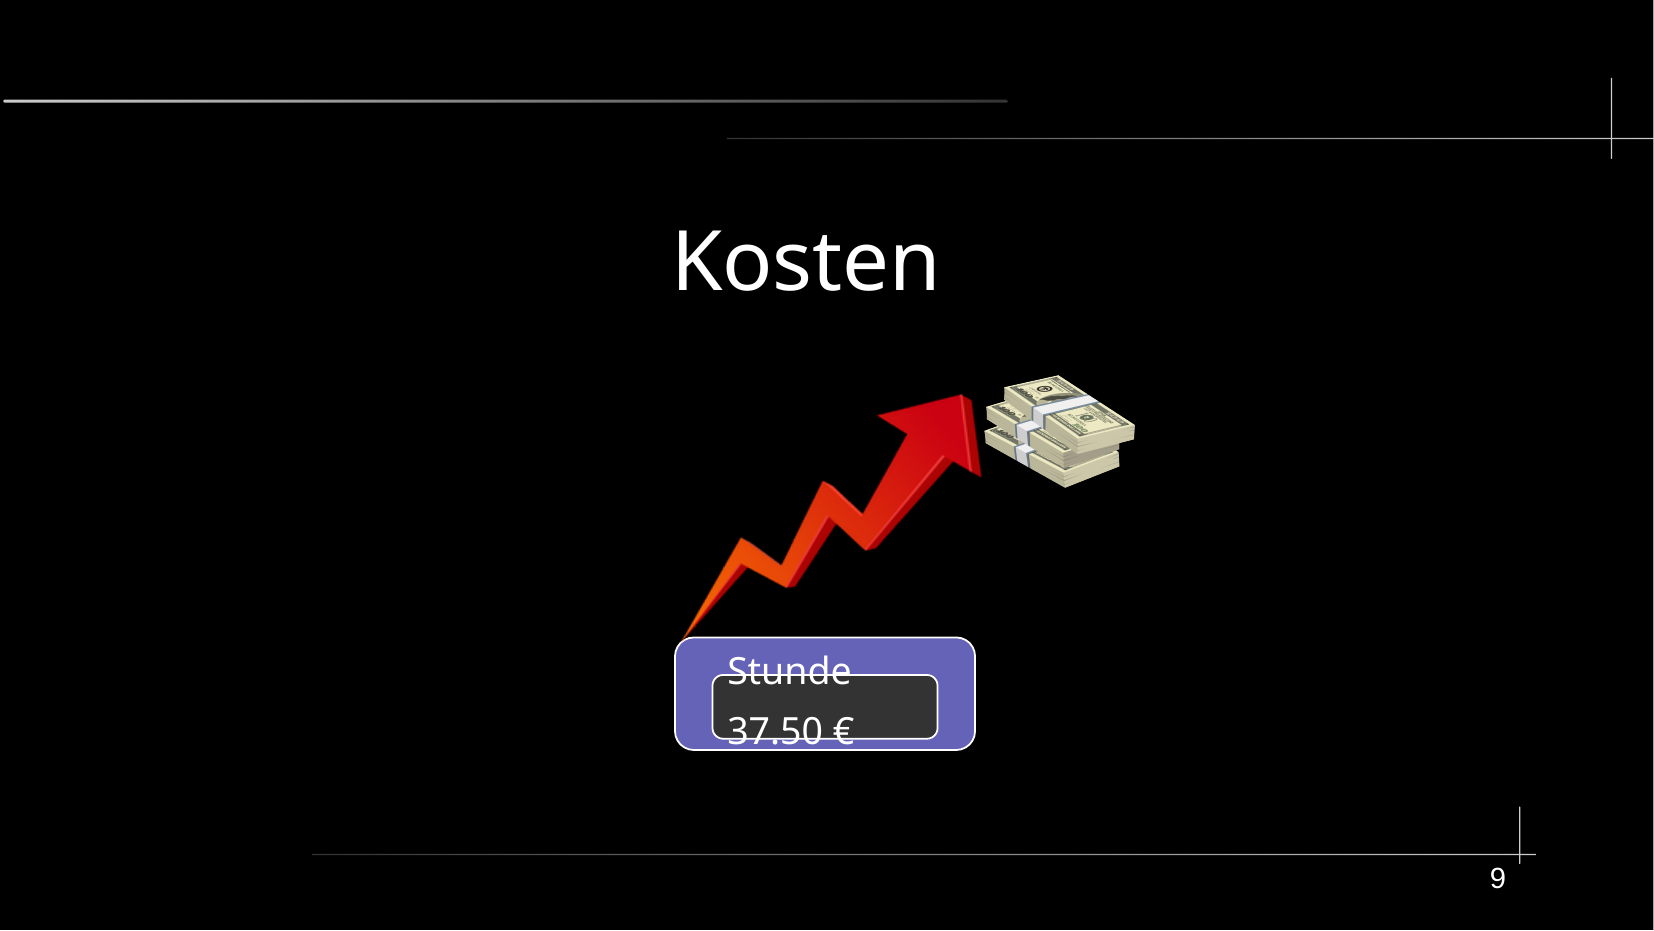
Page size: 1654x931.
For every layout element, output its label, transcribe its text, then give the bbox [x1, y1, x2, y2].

text_box Stunde [712, 676, 976, 728]
subtitle Kosten [23, 11, 1589, 505]
picture [672, 362, 1135, 676]
text_box [675, 676, 712, 751]
text_box 37.50 € [712, 728, 976, 788]
